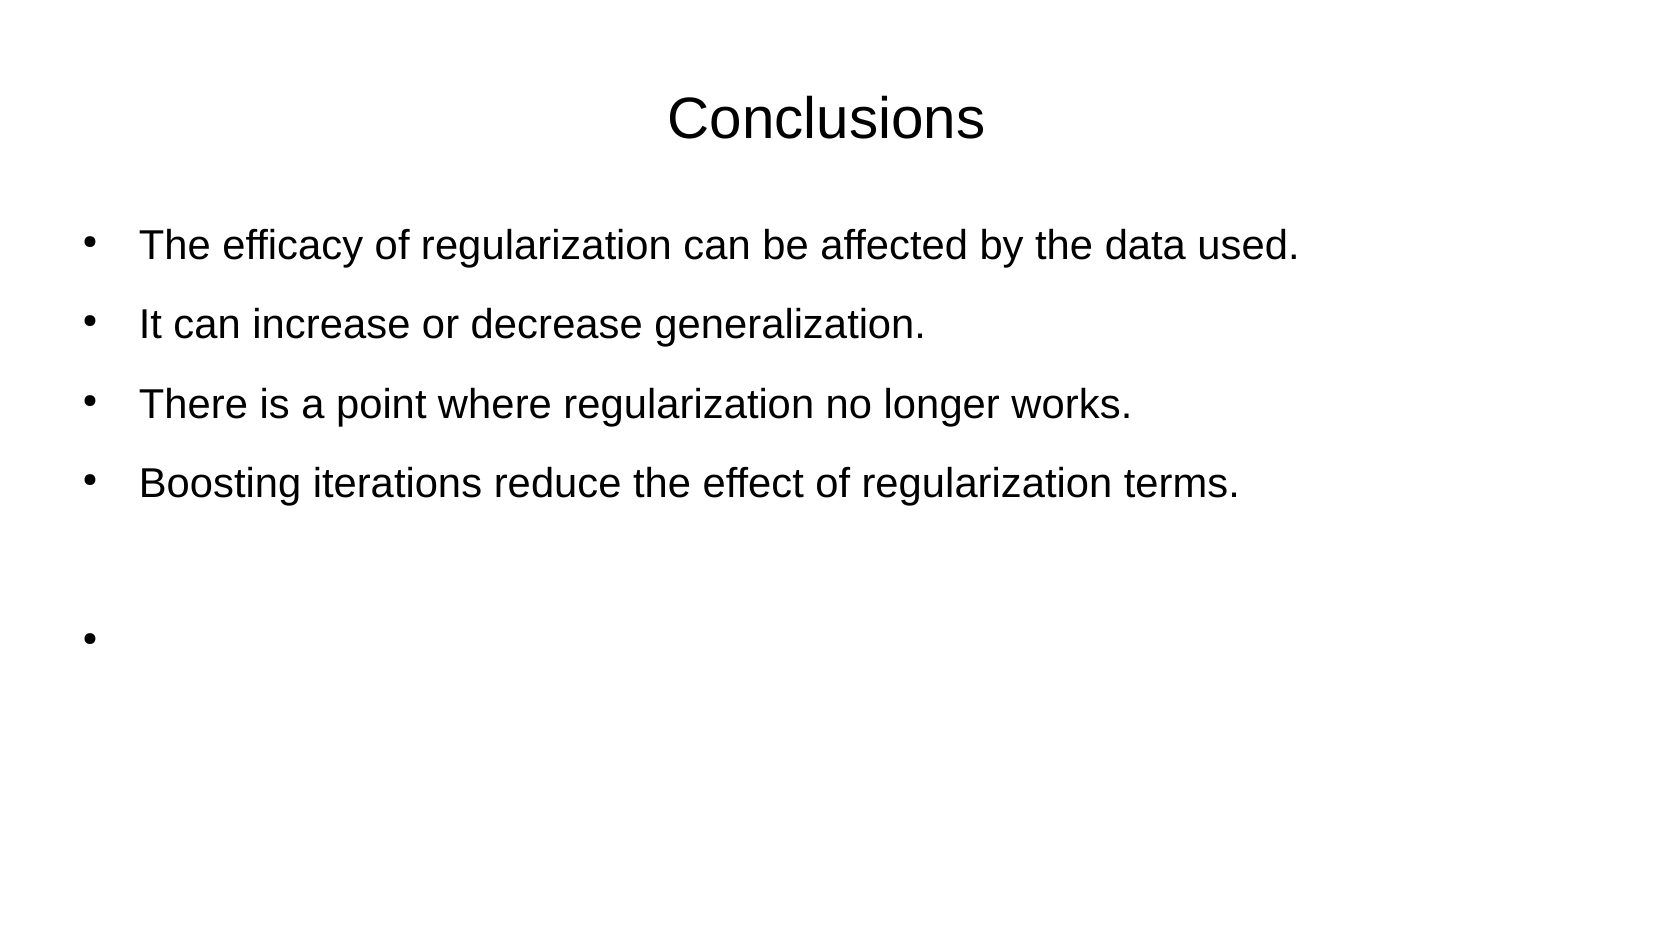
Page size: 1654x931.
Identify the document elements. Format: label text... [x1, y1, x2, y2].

title Conclusions [82, 37, 1571, 193]
list The efficacy of regularization can be affected by the data used. It can increase or decrease generalization. There is a point where regularization no longer works. Boosting iterations reduce the effect of regularization terms. [82, 217, 1571, 758]
